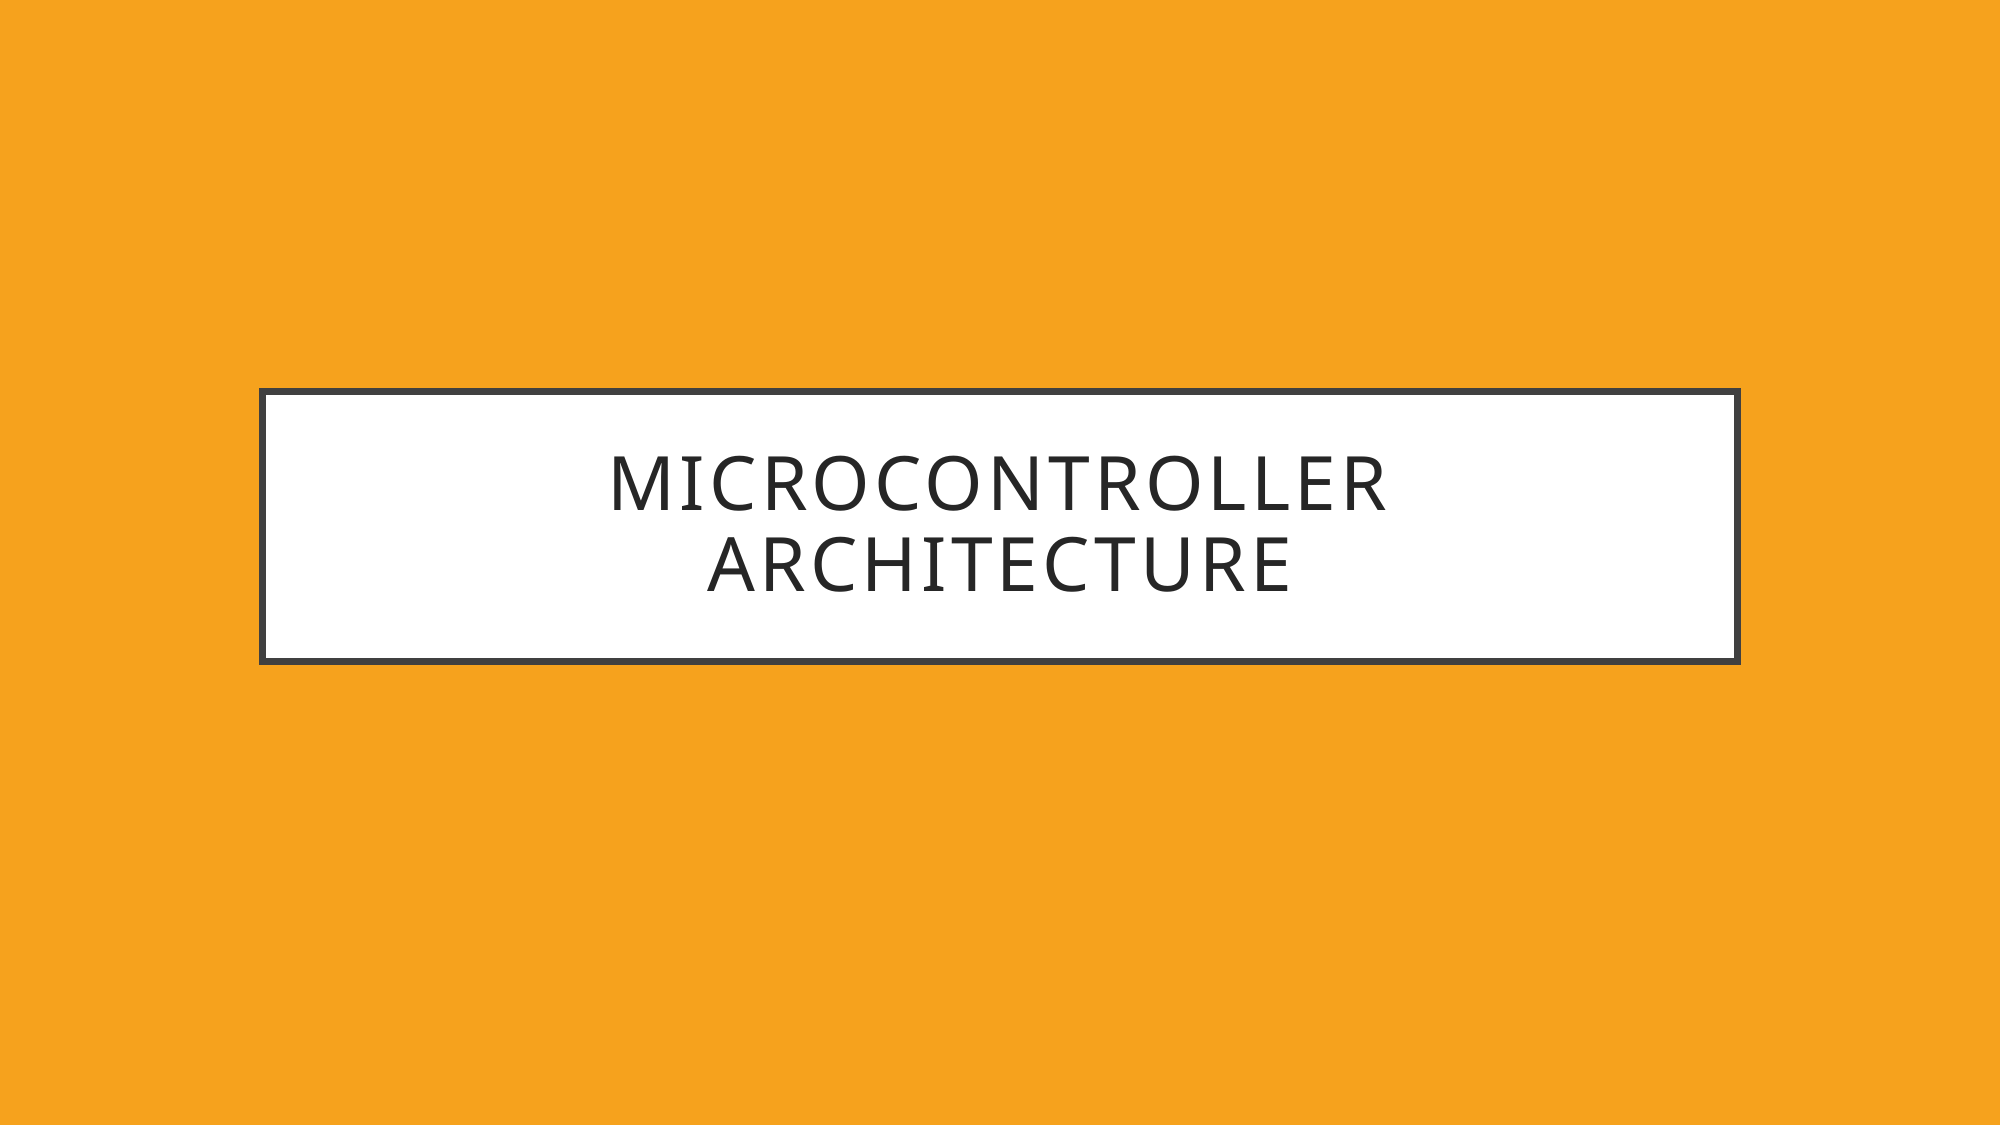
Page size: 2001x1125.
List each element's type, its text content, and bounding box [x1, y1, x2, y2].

title Microcontroller architecture [262, 391, 1738, 662]
